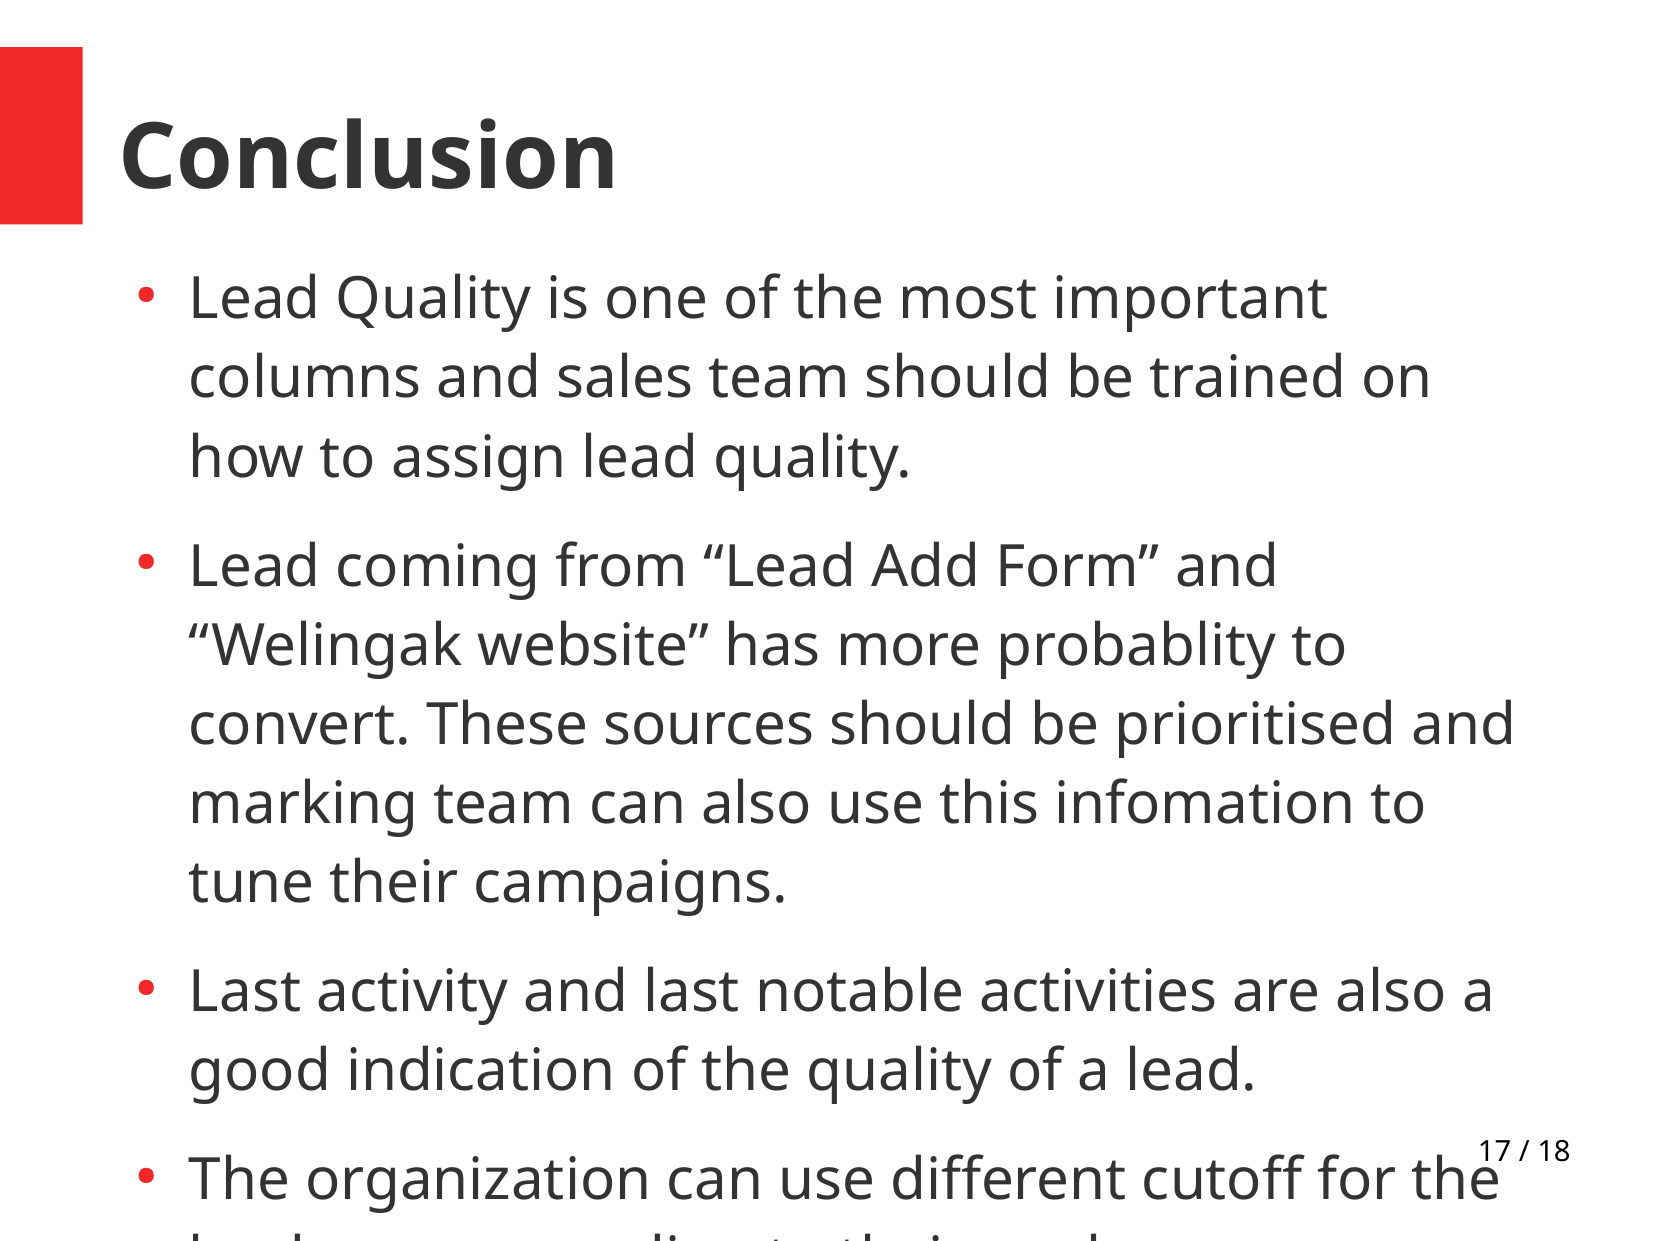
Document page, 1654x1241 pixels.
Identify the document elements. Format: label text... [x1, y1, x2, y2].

title Conclusion [118, 49, 1571, 257]
list Lead Quality is one of the most important columns and sales team should be trained on how to assign lead quality. Lead coming from “Lead Add Form” and “Welingak website” has more probablity to convert. These sources should be prioritised and marking team can also use this infomation to tune their campaigns. Last activity and last notable activities are also a good indication of the quality of a lead. The organization can use different cutoff for the lead score according to their goals. [118, 256, 1536, 1143]
